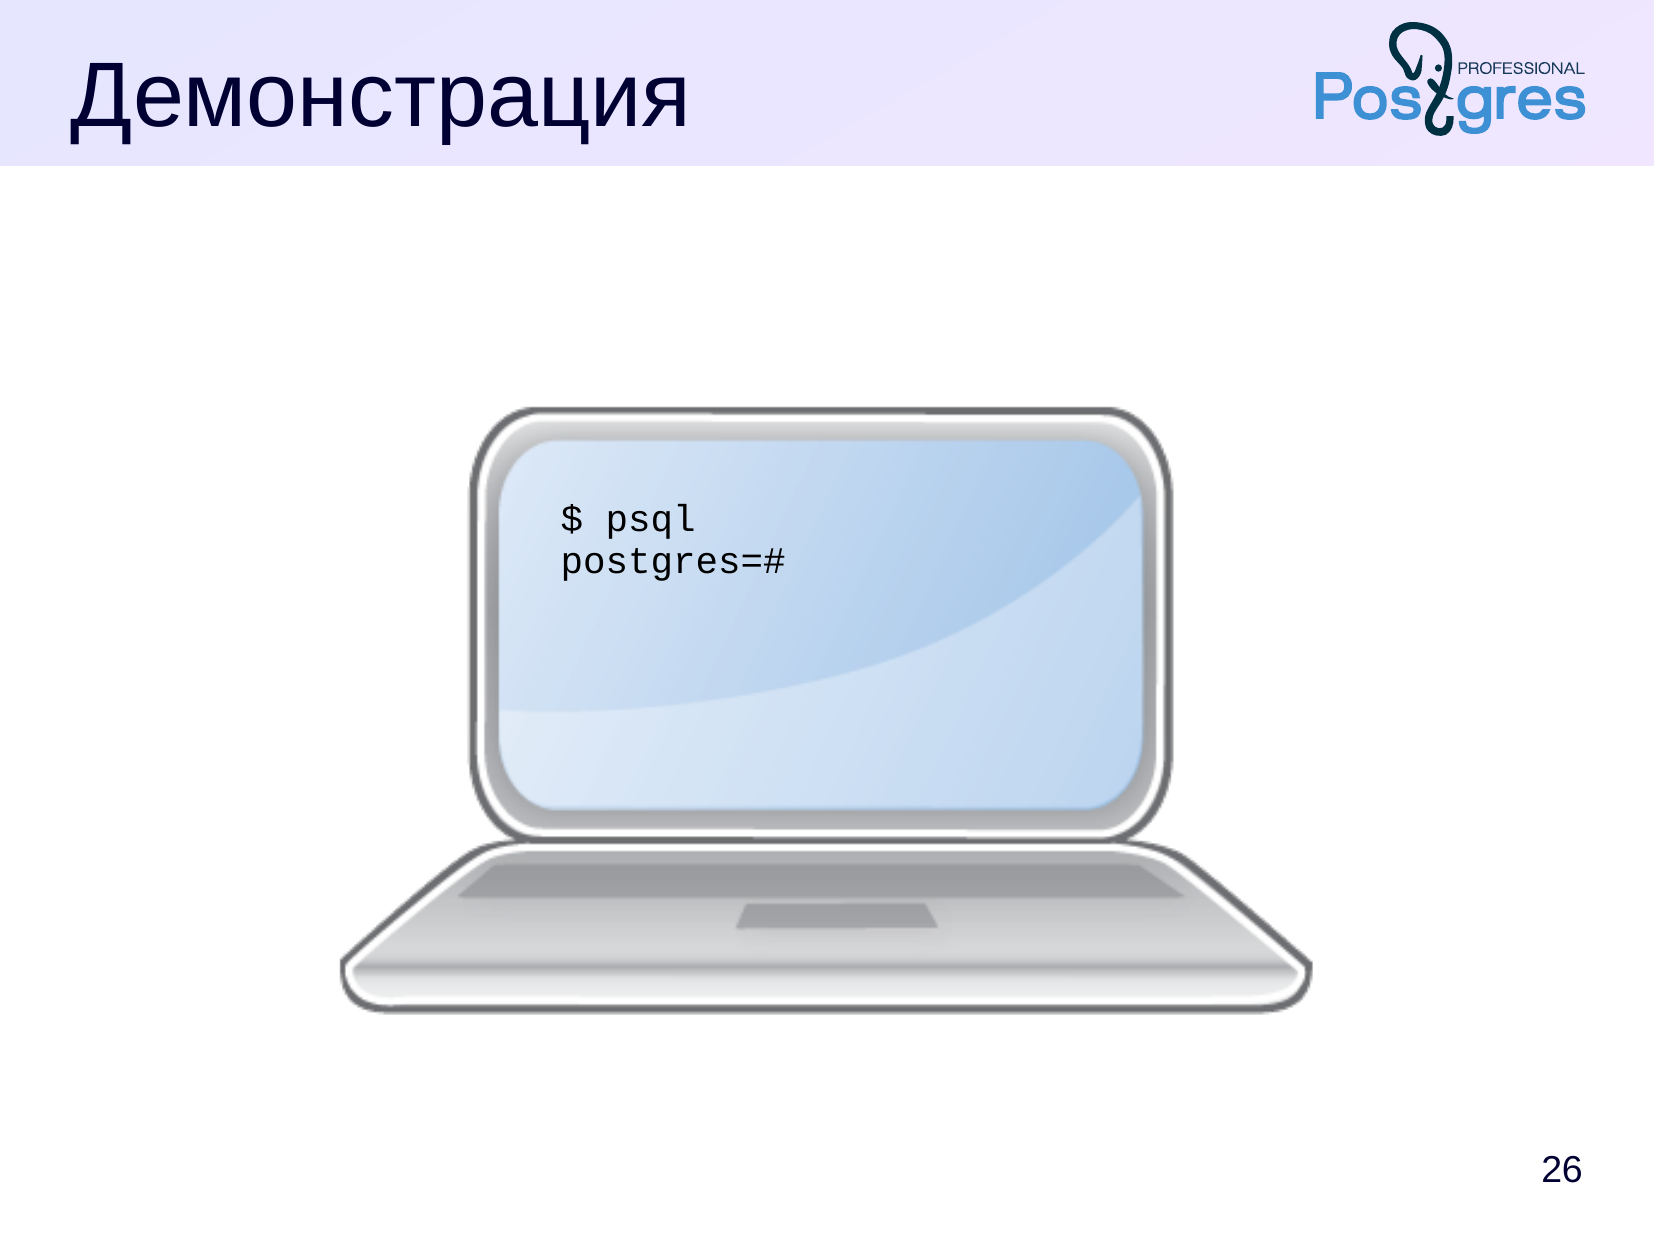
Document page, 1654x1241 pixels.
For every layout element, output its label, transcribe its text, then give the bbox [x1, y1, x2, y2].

title Демонстрация [70, 43, 1241, 147]
picture [298, 365, 1356, 1058]
